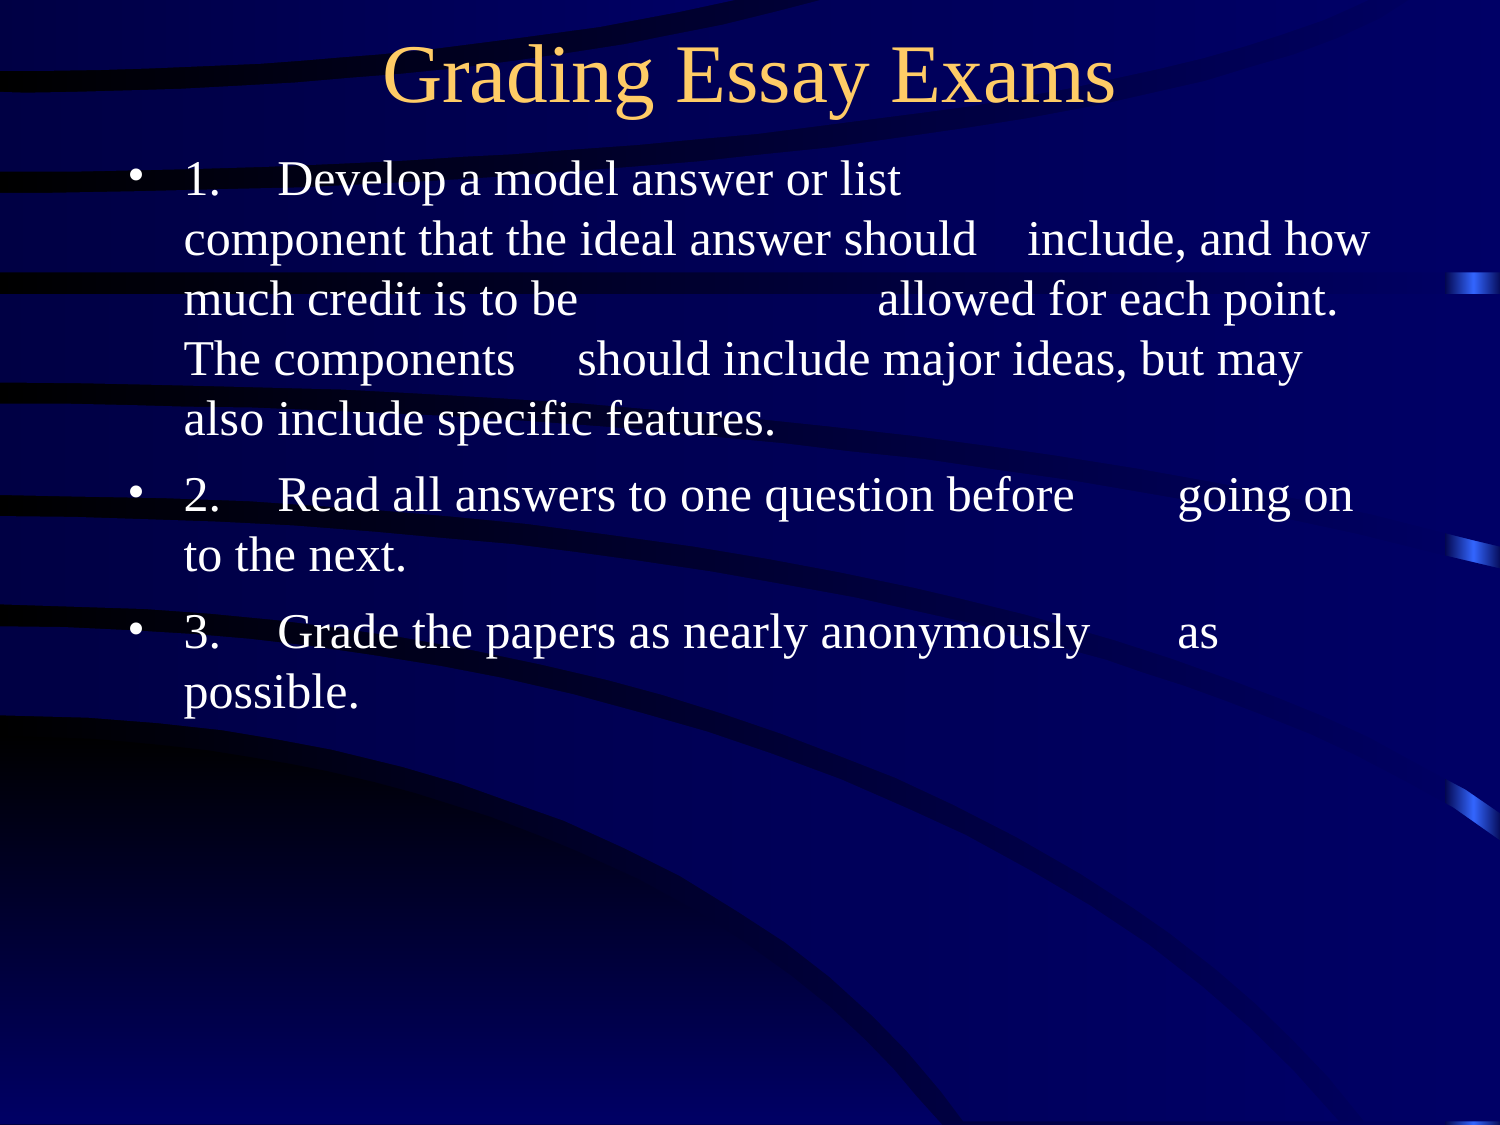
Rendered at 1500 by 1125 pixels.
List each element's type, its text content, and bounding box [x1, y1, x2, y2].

list 1. Develop a model answer or list component that the ideal answer should include, and how much credit is to be allowed for each point. The components should include major ideas, but may also include specific features. 2. Read all answers to one question before going on to the next. 3. Grade the papers as nearly anonymously as possible. [112, 137, 1388, 1000]
title Grading Essay Exams [112, 0, 1388, 137]
